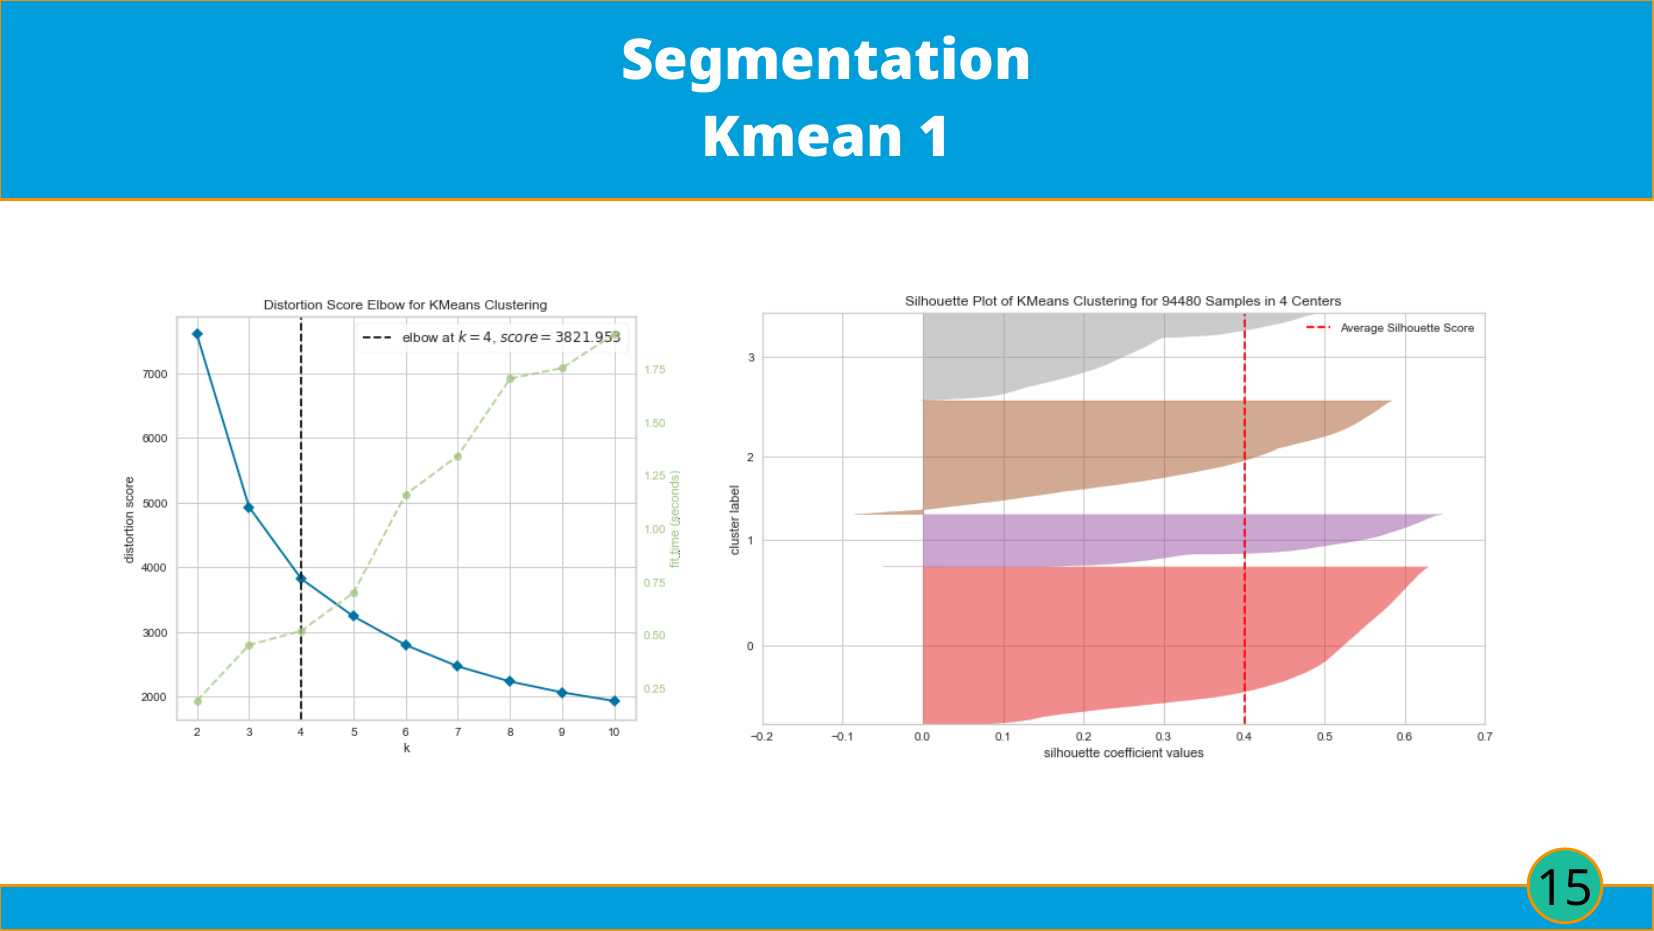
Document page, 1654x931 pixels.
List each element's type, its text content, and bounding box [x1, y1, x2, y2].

picture [117, 292, 680, 758]
title Segmentation Kmean 1 [59, 37, 1595, 155]
picture [708, 276, 1556, 768]
